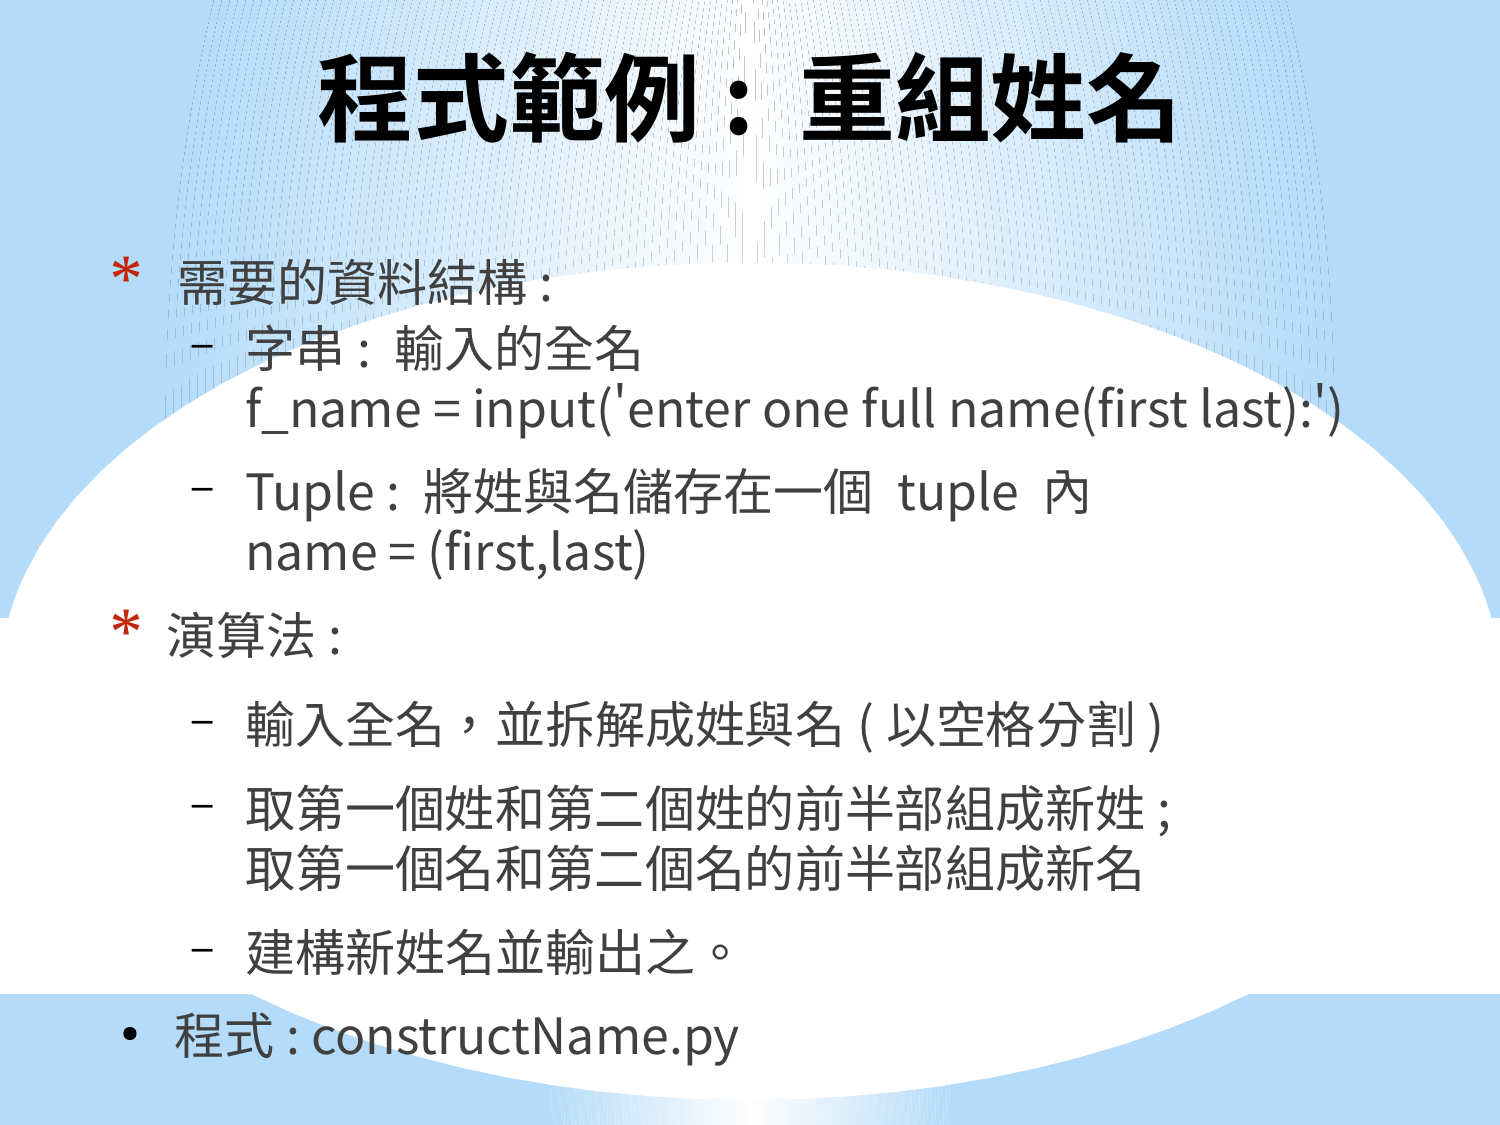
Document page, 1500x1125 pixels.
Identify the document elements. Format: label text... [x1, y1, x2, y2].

list 需要的資料結構: 字串: 輸入的全名 f_name = input('enter one full name(first last):') Tuple : 將姓與名儲存在一個 tuple 內 name = (first,last) 演算法: 輸入全名，並拆解成姓與名(以空格分割) 取第一個姓和第二個姓的前半部組成新姓; 取第一個名和第二個名的前半部組成新名 建構新姓名並輸出之。 程式: constructName.py [88, 243, 1400, 1047]
title 程式範例: 重組姓名 [0, 30, 1500, 219]
